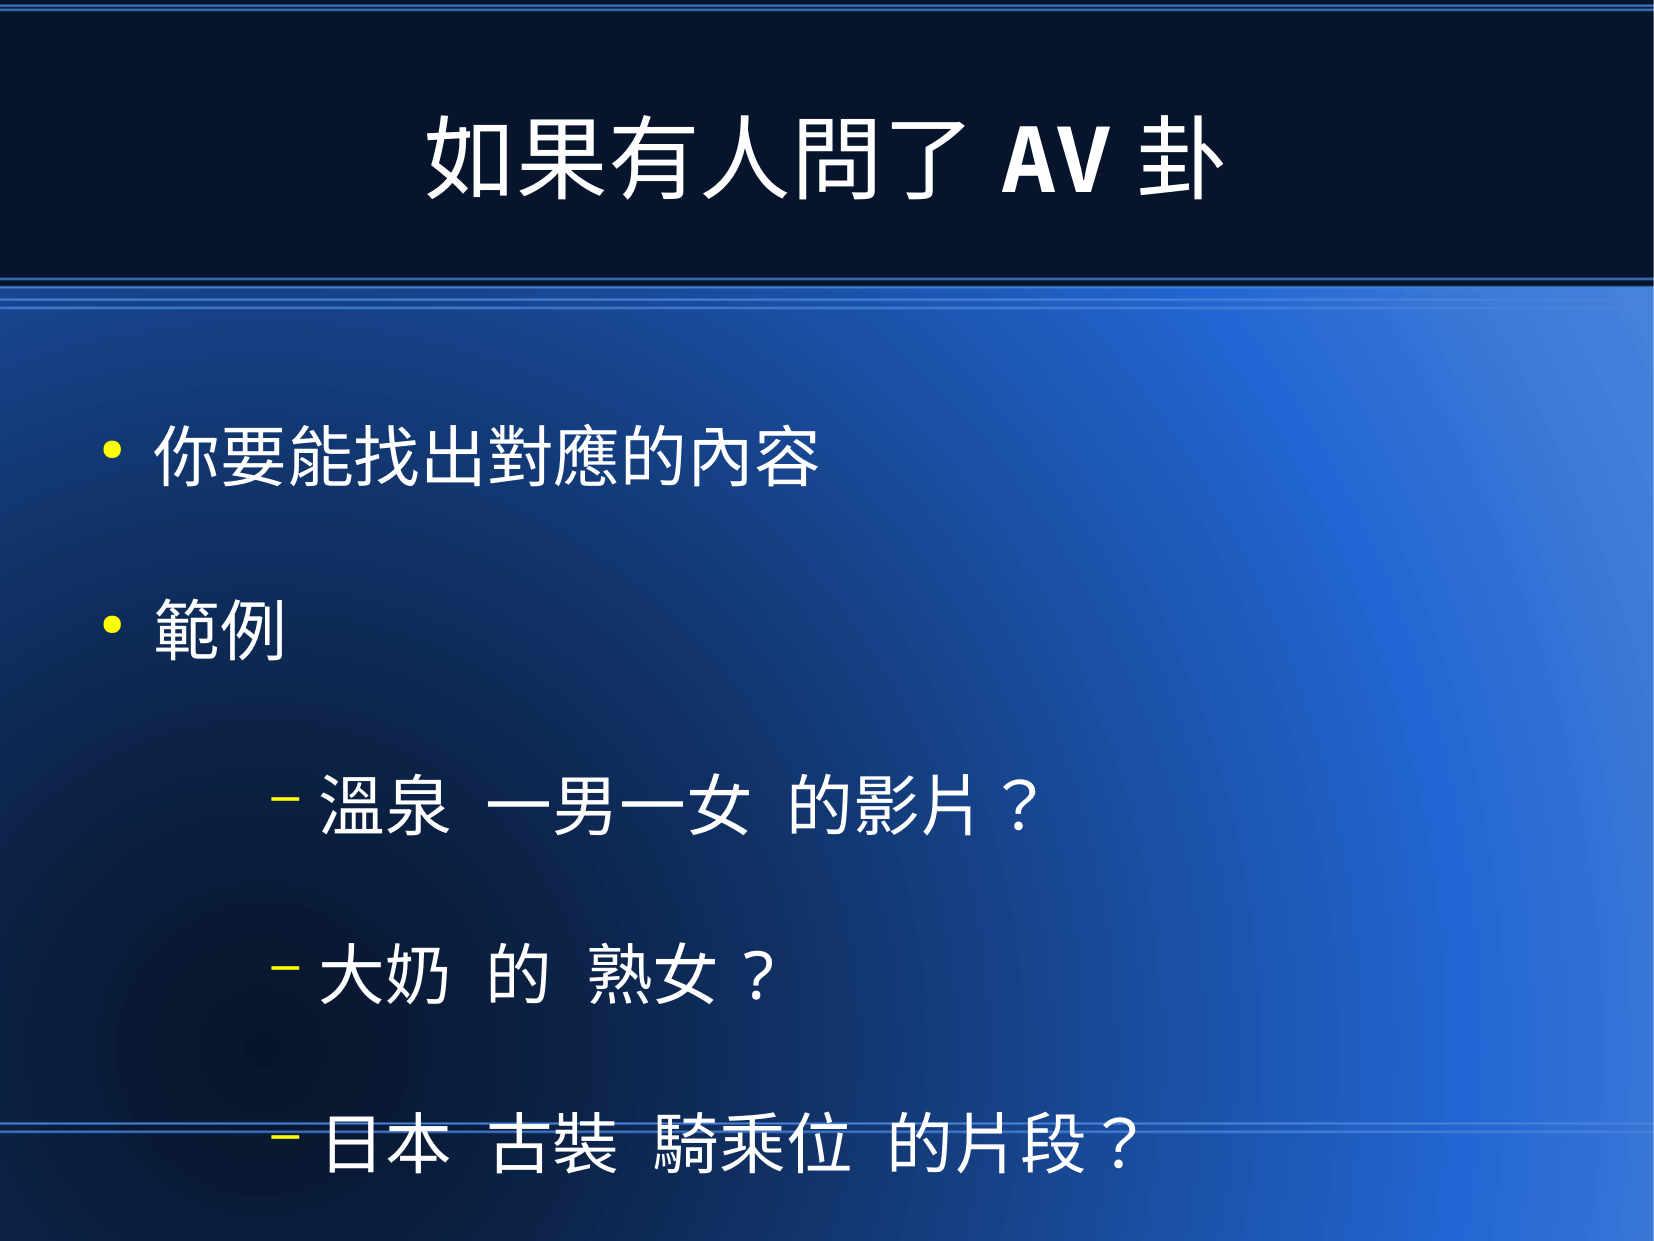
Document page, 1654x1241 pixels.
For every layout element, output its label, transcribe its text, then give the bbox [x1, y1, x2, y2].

list 你要能找出對應的內容 範例 溫泉 一男一女 的影片？ 大奶 的 熟女? 日本 古裝 騎乘位 的片段？ [82, 355, 1571, 1241]
title 如果有人問了AV卦 [82, 49, 1571, 257]
picture [0, 0, 1654, 1241]
